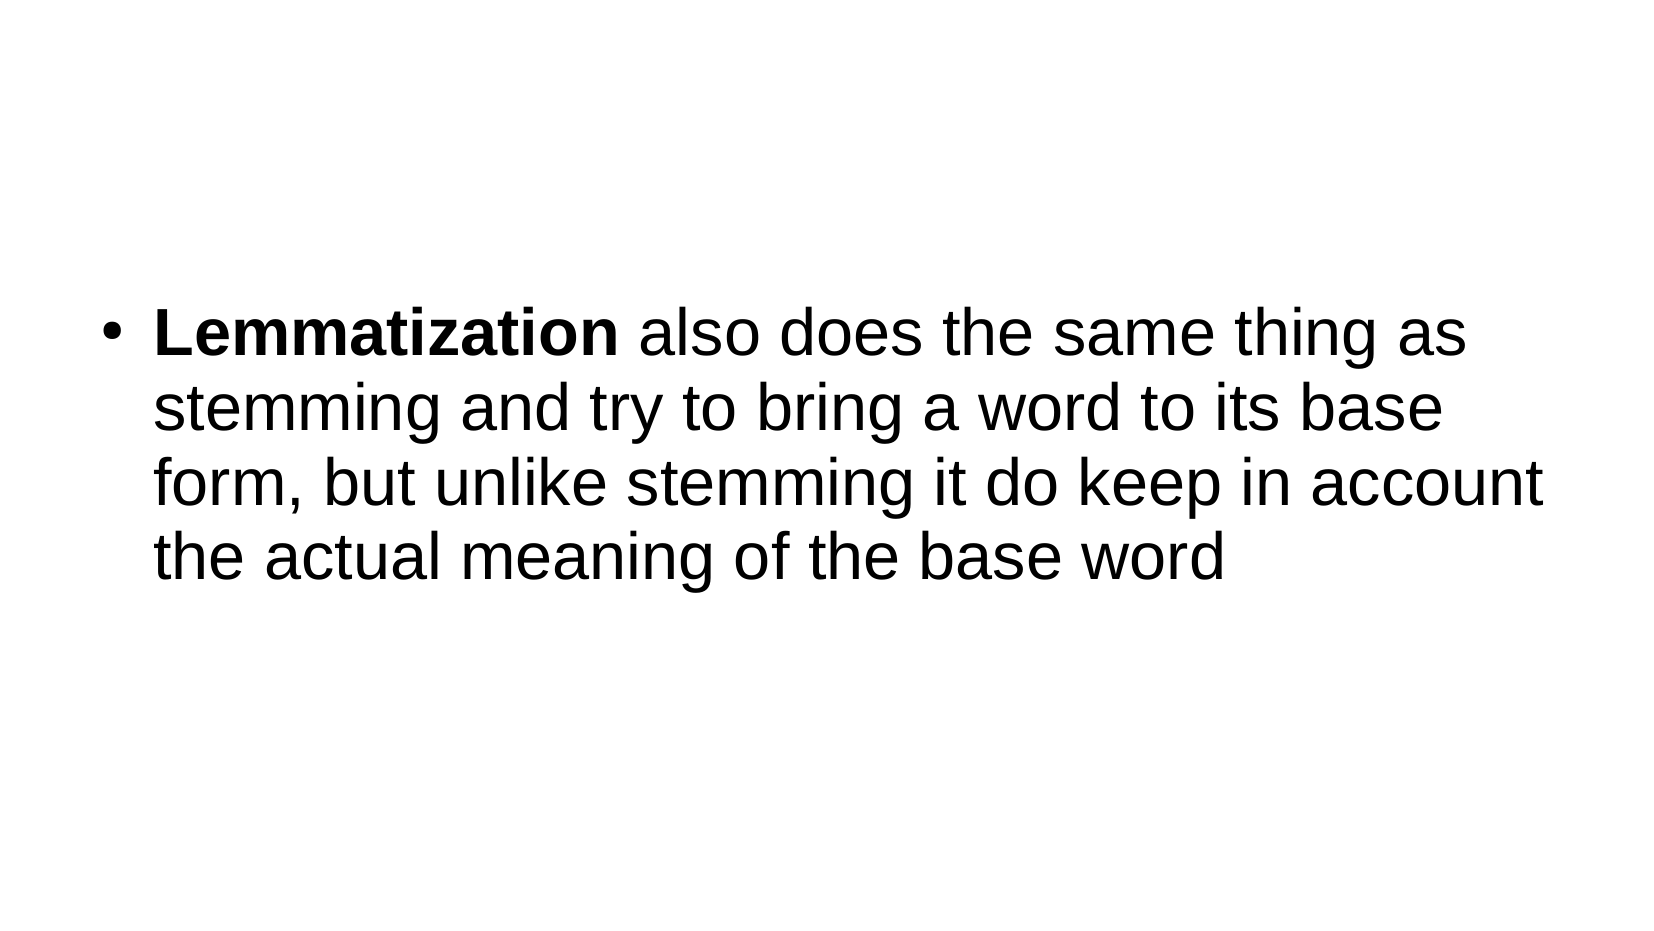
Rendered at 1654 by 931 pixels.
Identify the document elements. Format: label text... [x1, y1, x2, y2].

list Lemmatization also does the same thing as stemming and try to bring a word to its base form, but unlike stemming it do keep in account the actual meaning of the base word [82, 295, 1571, 931]
